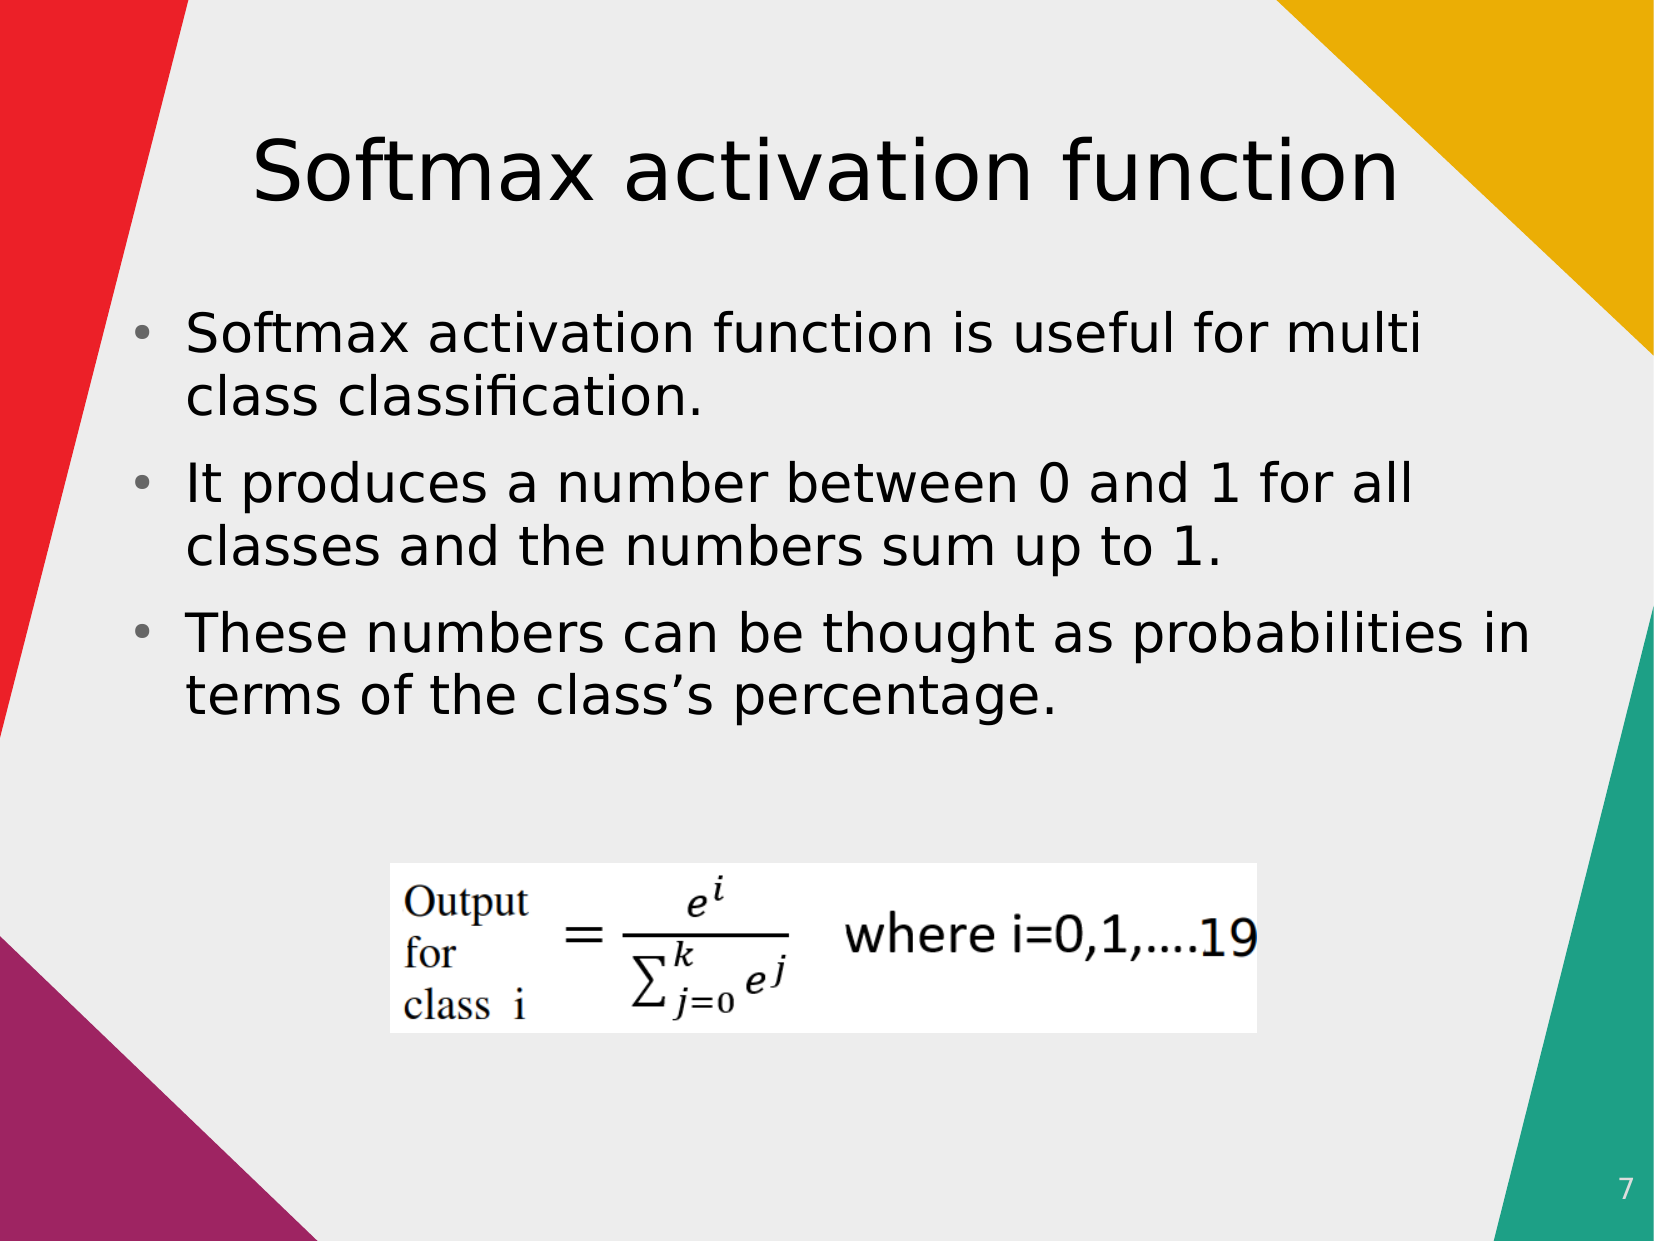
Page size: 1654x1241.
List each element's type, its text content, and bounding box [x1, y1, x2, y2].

title Softmax activation function [114, 73, 1539, 271]
picture [390, 863, 1257, 1033]
list Softmax activation function is useful for multi class classification. It produces a number between 0 and 1 for all classes and the numbers sum up to 1. These numbers can be thought as probabilities in terms of the class’s percentage. [114, 302, 1539, 1033]
